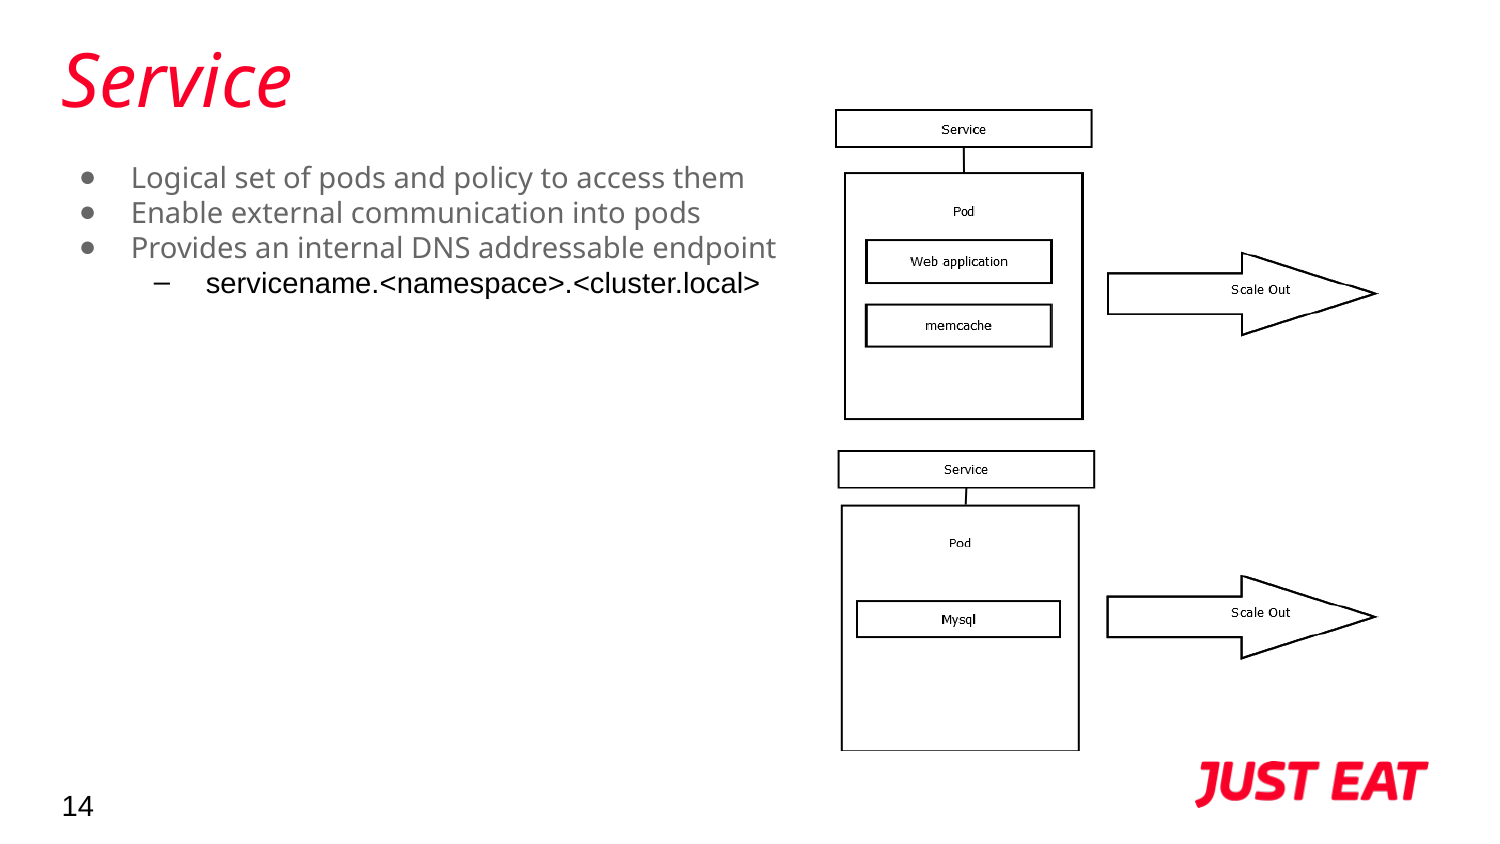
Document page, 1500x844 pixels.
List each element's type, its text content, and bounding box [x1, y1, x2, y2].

slide_number <number> [46, 782, 397, 828]
list Logical set of pods and policy to access them Enable external communication into pods Provides an internal DNS addressable endpoint servicename.<namespace>.<cluster.local> [40, 144, 805, 729]
picture [835, 109, 1379, 751]
picture [1195, 761, 1429, 808]
title Service [46, 17, 1429, 158]
